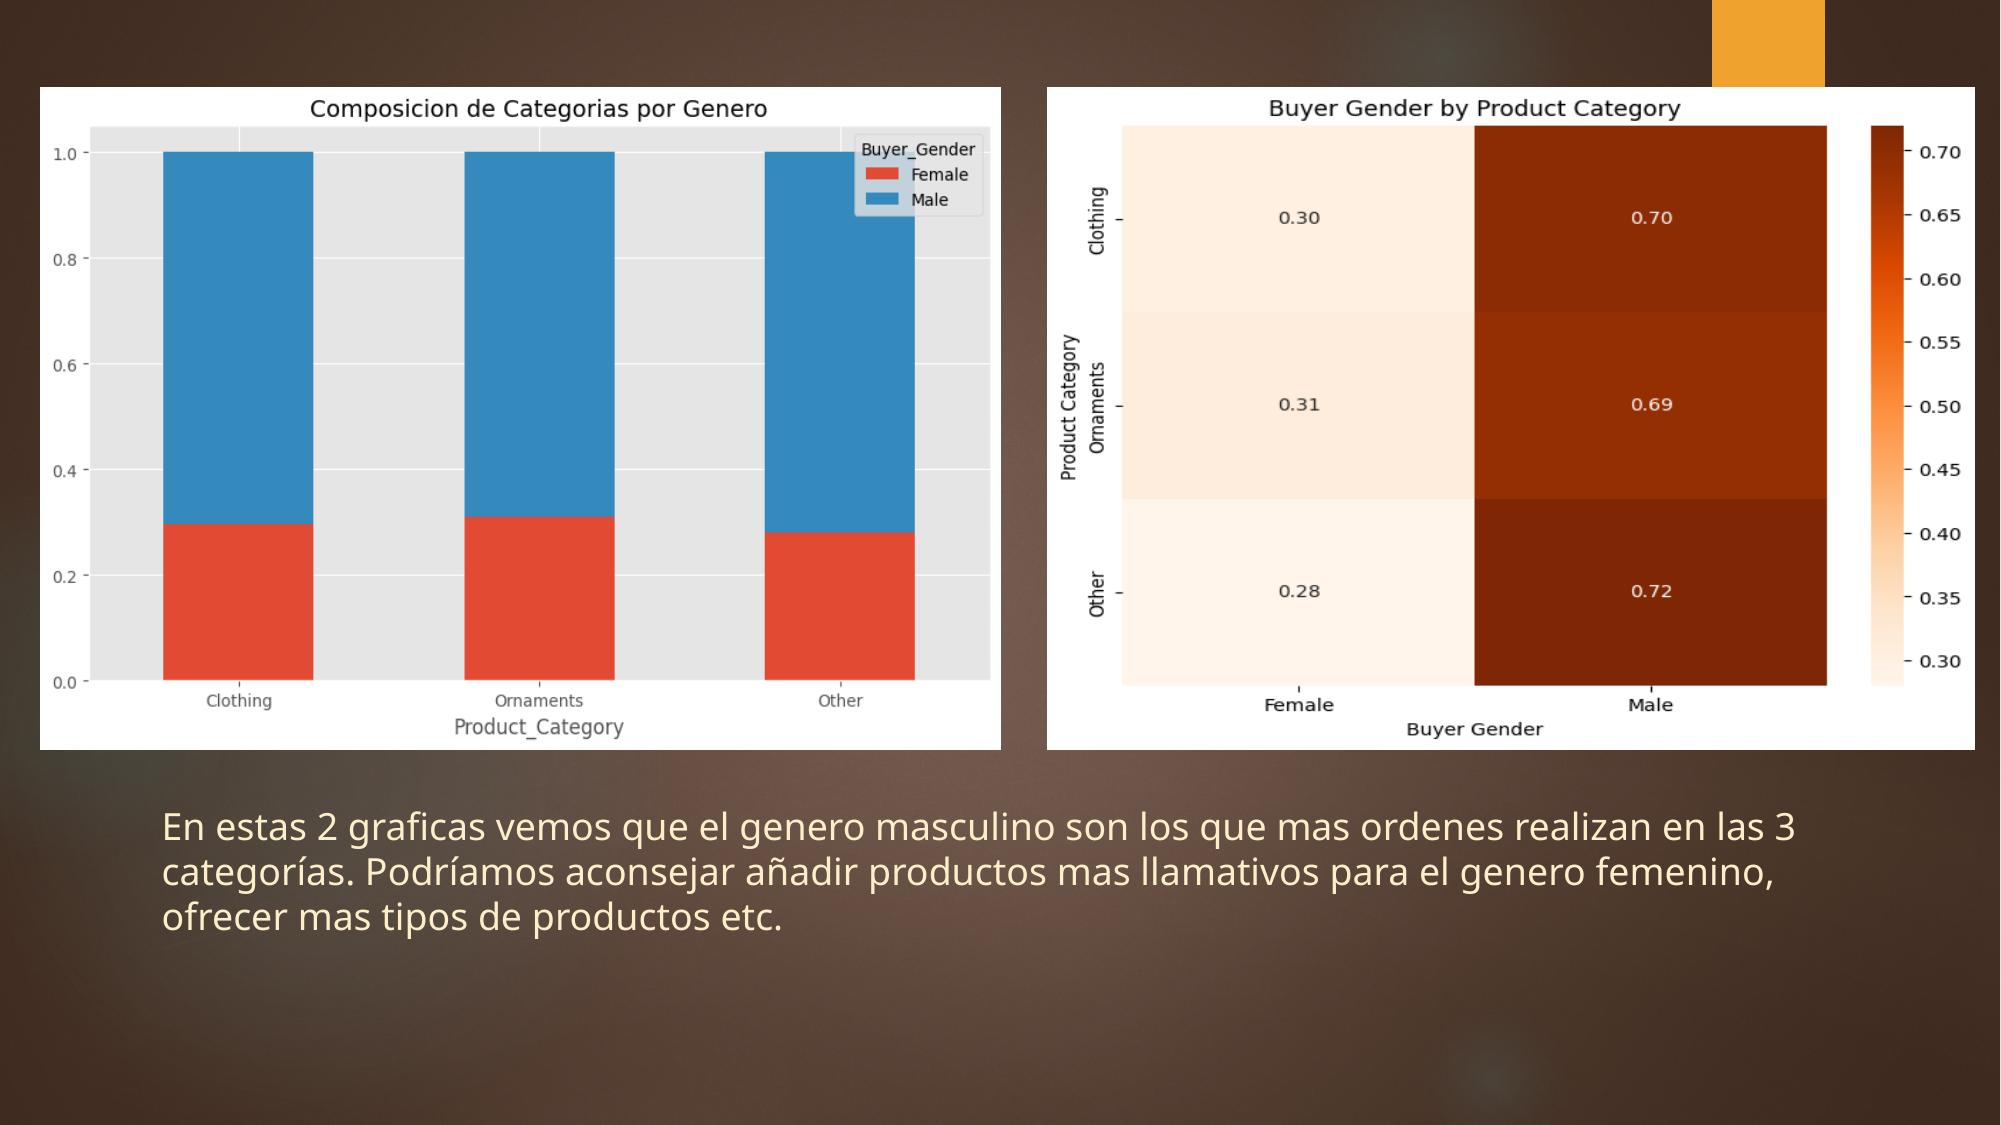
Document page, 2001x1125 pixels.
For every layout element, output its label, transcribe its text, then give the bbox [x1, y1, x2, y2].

picture [40, 87, 1001, 751]
title En estas 2 graficas vemos que el genero masculino son los que mas ordenes realizan en las 3 categorías. Podríamos aconsejar añadir productos mas llamativos para el genero femenino, ofrecer mas tipos de productos etc. [146, 795, 1872, 1013]
picture [1047, 87, 1975, 751]
